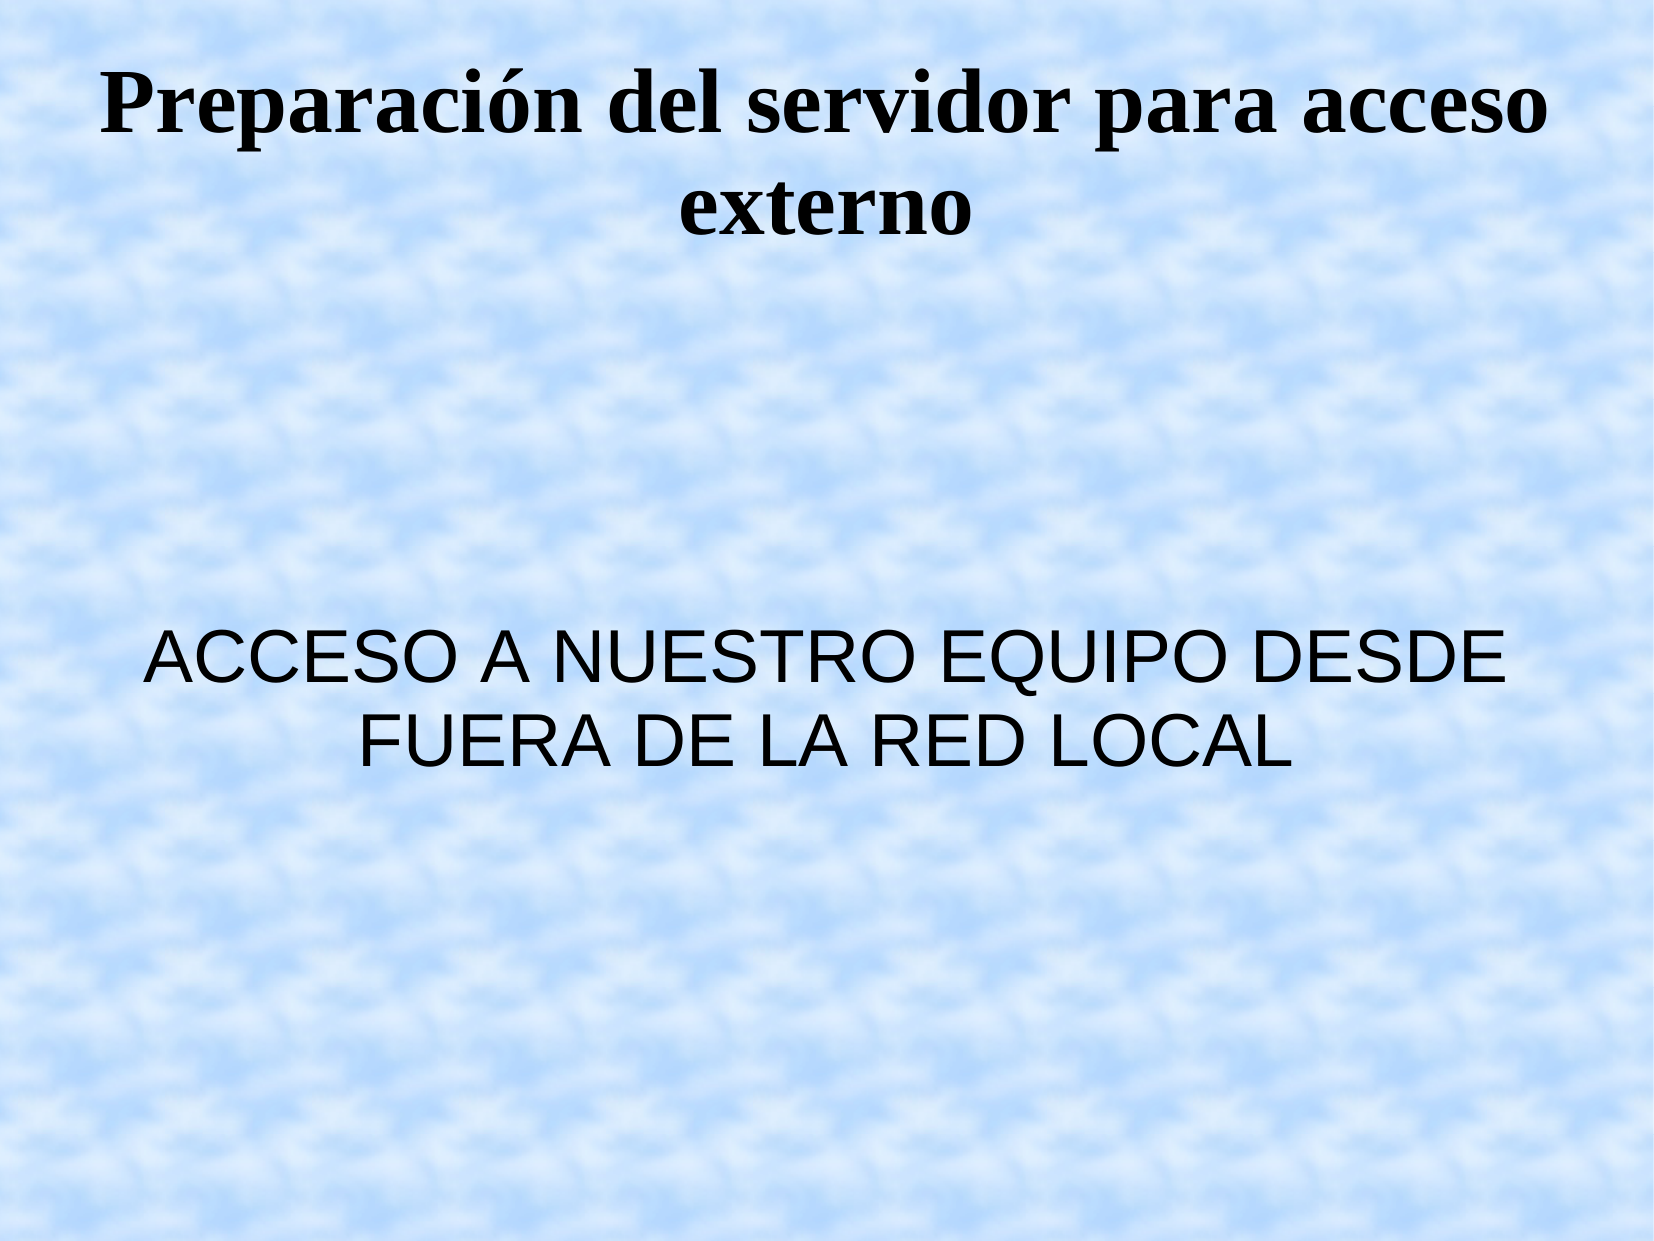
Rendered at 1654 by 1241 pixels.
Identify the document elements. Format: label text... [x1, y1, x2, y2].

picture [0, 0, 1654, 1241]
title Preparación del servidor para acceso externo [82, 33, 1571, 273]
subtitle ACCESO A NUESTRO EQUIPO DESDE FUERA DE LA RED LOCAL [82, 297, 1571, 1102]
